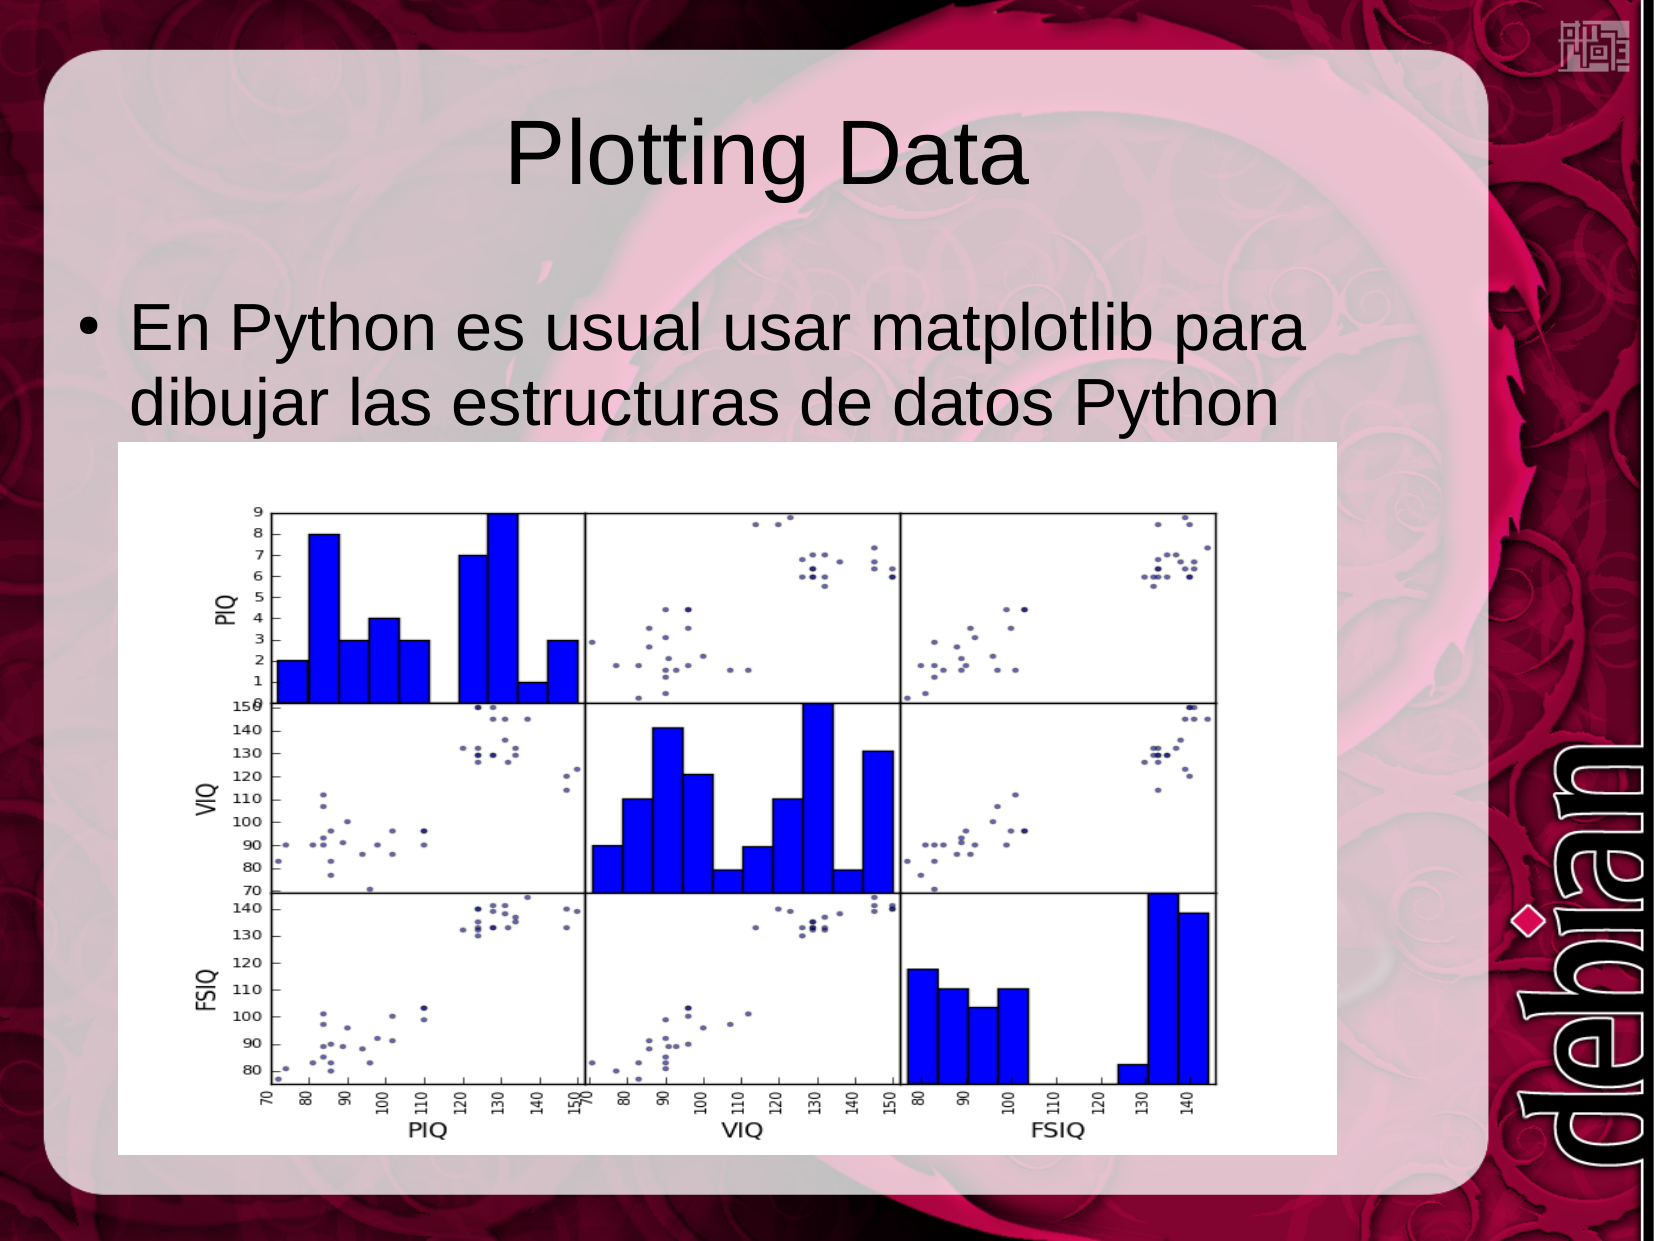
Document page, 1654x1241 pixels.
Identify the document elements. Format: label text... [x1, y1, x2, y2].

title Plotting Data [59, 49, 1477, 257]
list En Python es usual usar matplotlib para dibujar las estructuras de datos Python [59, 290, 1477, 1109]
picture [0, 0, 1654, 1241]
